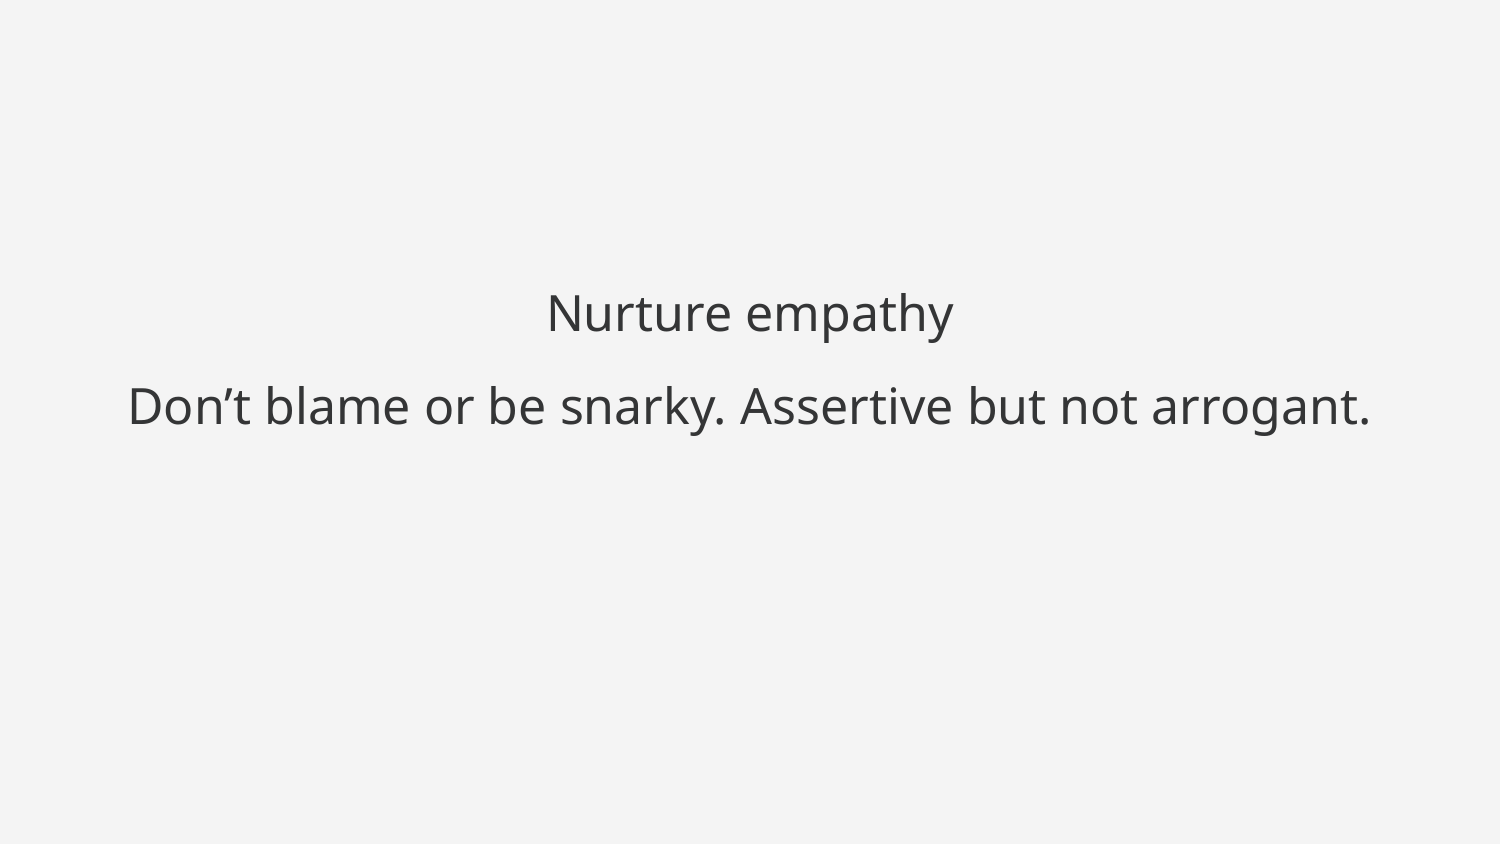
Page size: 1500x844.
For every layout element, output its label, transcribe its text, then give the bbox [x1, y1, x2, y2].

list Nurture empathy Don’t blame or be snarky. Assertive but not arrogant. [51, 266, 1449, 578]
